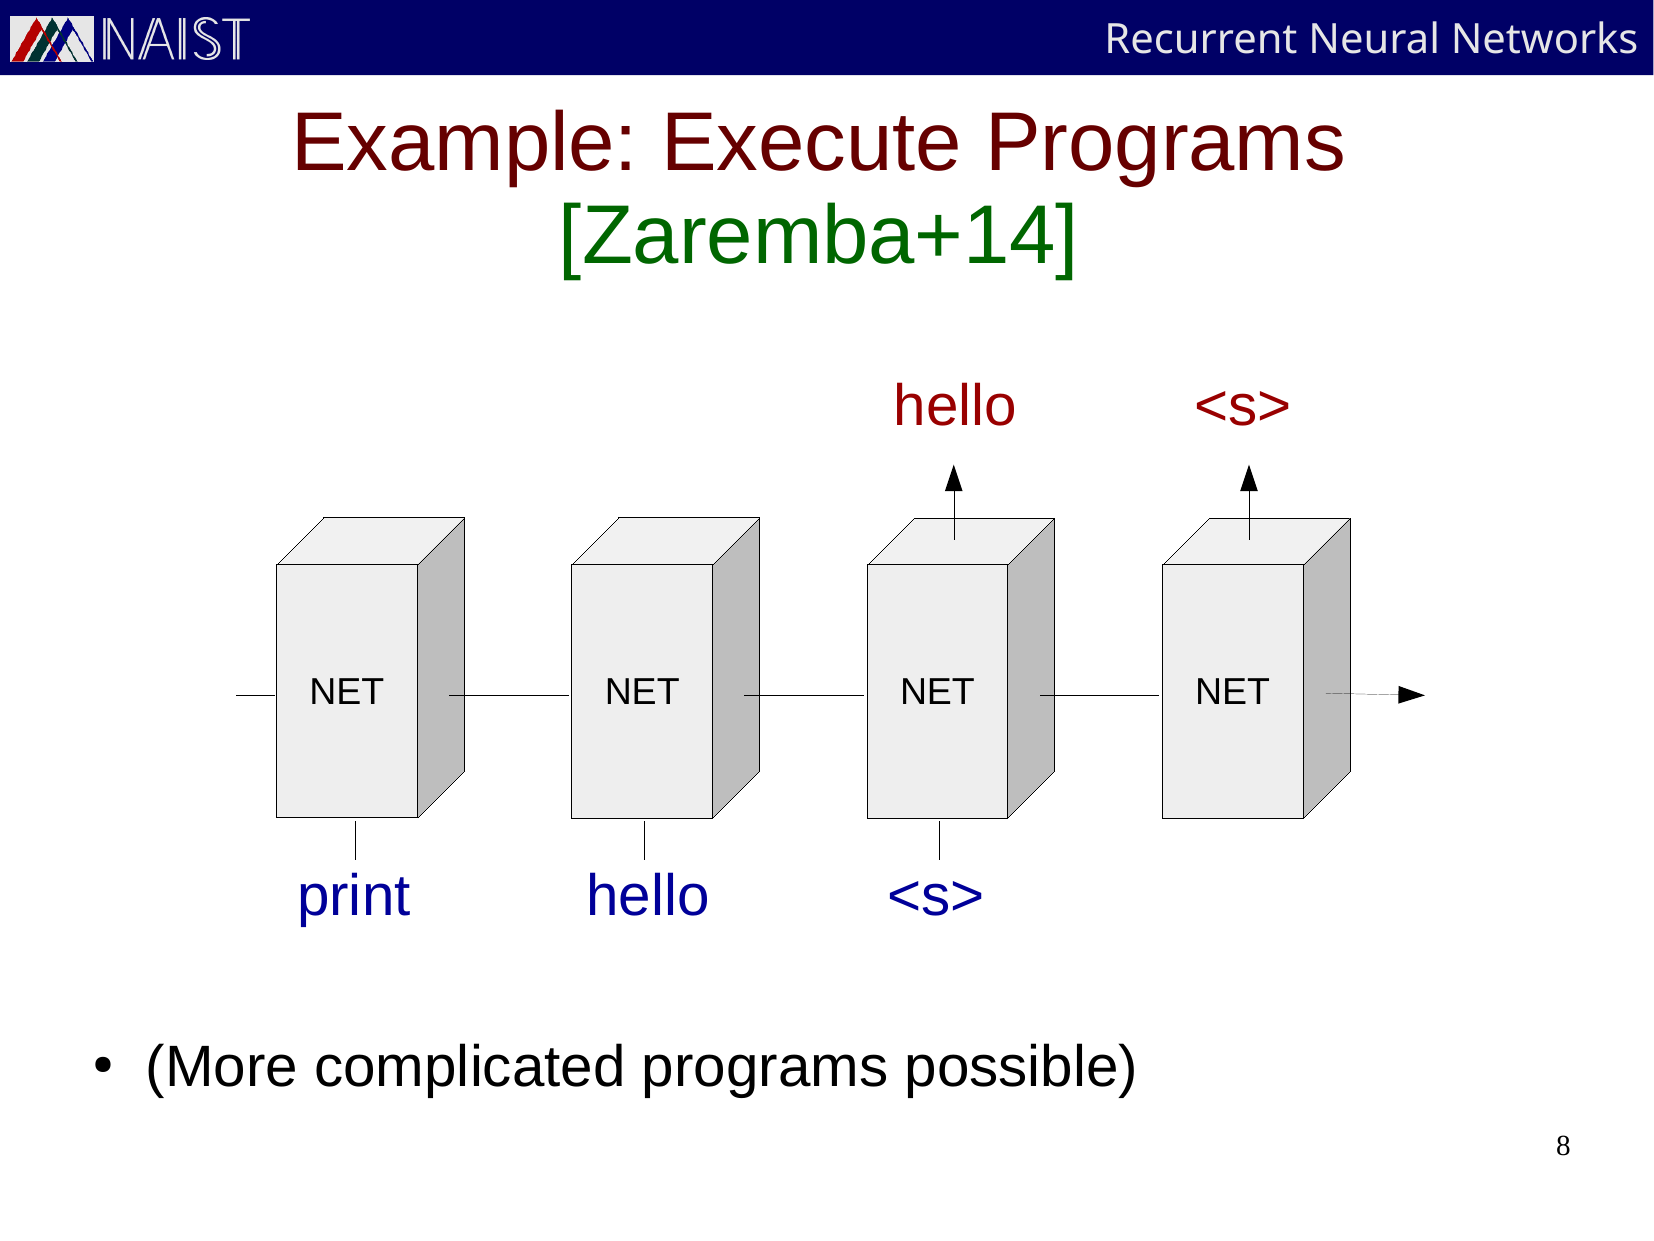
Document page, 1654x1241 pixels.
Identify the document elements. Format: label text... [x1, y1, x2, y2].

text_box <s> [1180, 365, 1308, 460]
text_box NET [867, 565, 1007, 819]
picture [10, 16, 94, 62]
text_box hello [571, 855, 725, 950]
list (More complicated programs possible) [75, 1034, 1564, 1100]
title Example: Execute Programs [Zaremba+14] [75, 92, 1564, 285]
text_box NET [276, 565, 417, 818]
text_box <s> [872, 855, 1000, 950]
text_box hello [878, 365, 1032, 460]
text_box print [282, 855, 426, 950]
text_box NET [571, 565, 712, 819]
picture [102, 17, 251, 60]
text_box NET [1162, 565, 1303, 819]
